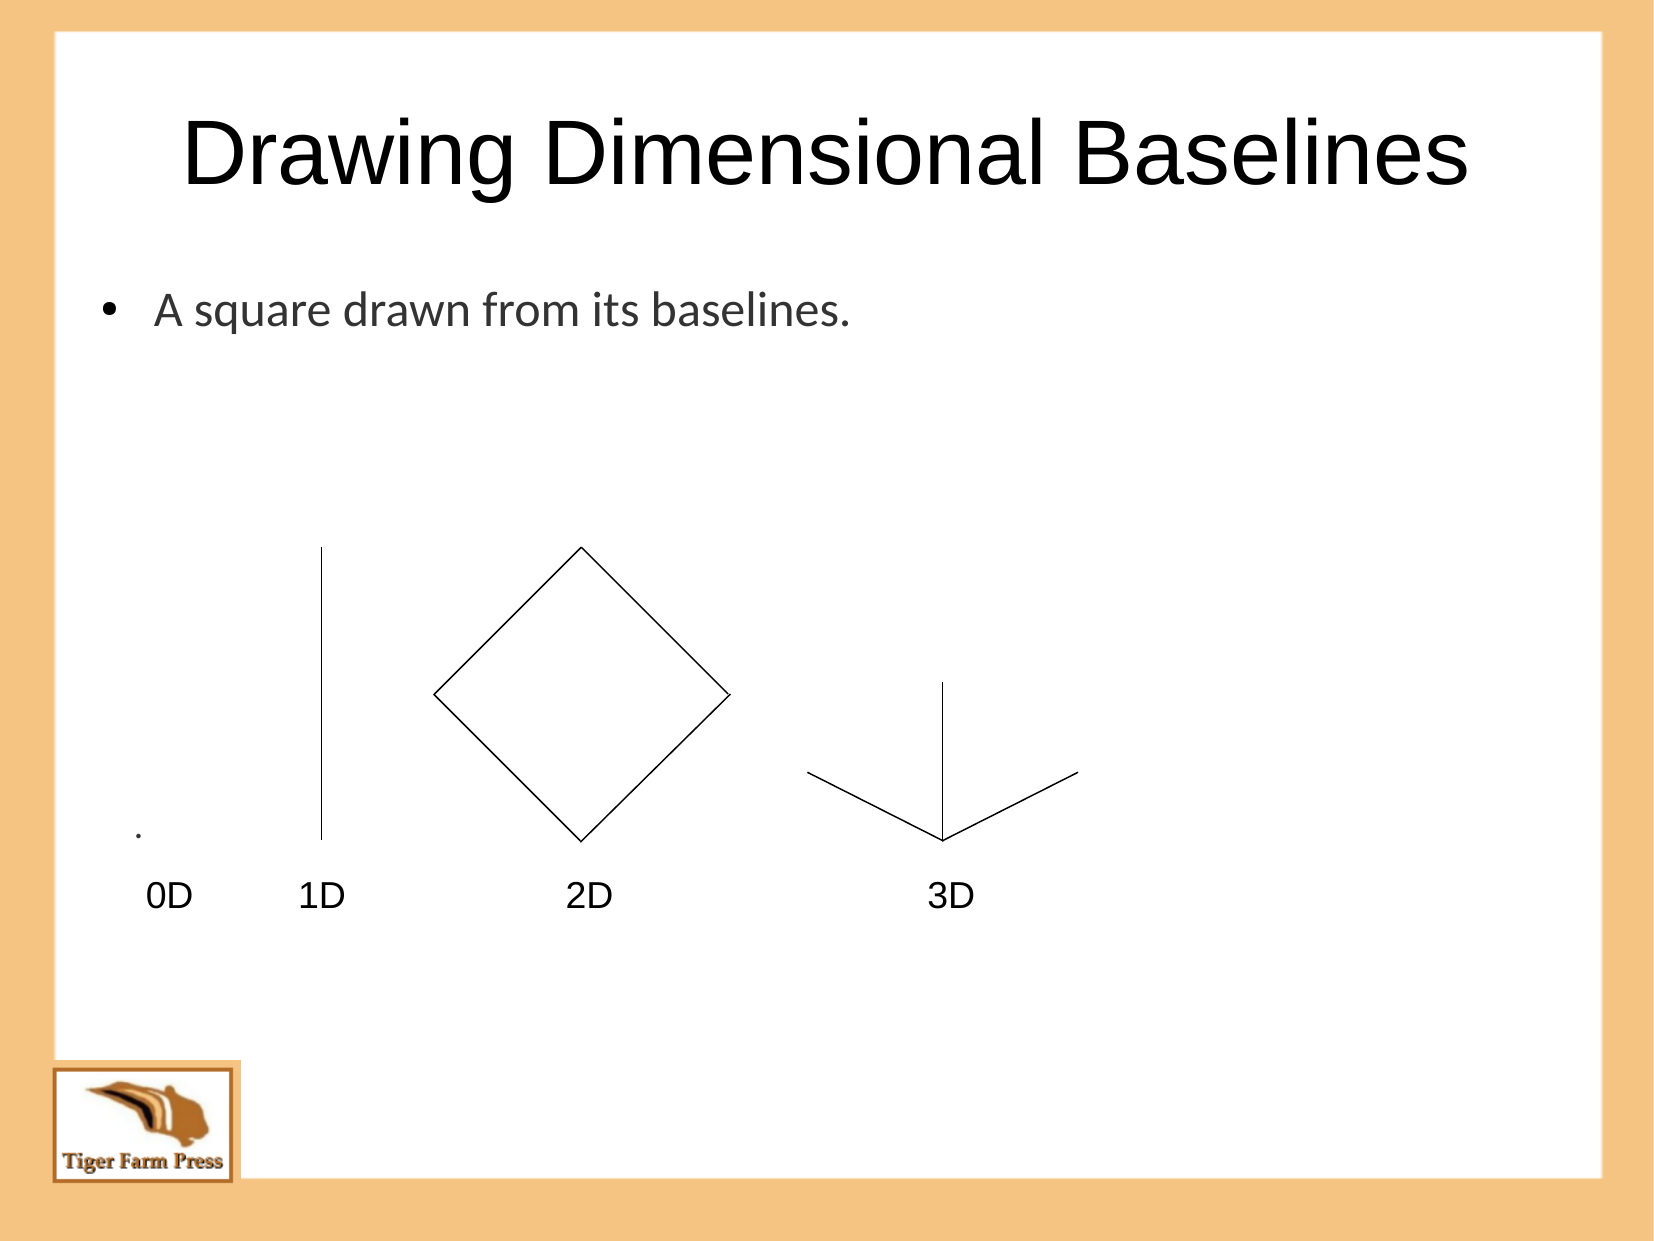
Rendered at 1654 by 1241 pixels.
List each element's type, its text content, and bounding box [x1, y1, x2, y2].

list A square drawn from its baselines. . 0D 1D 2D 3D [82, 290, 1571, 1109]
picture [0, 0, 1654, 1241]
title Drawing Dimensional Baselines [82, 49, 1571, 257]
